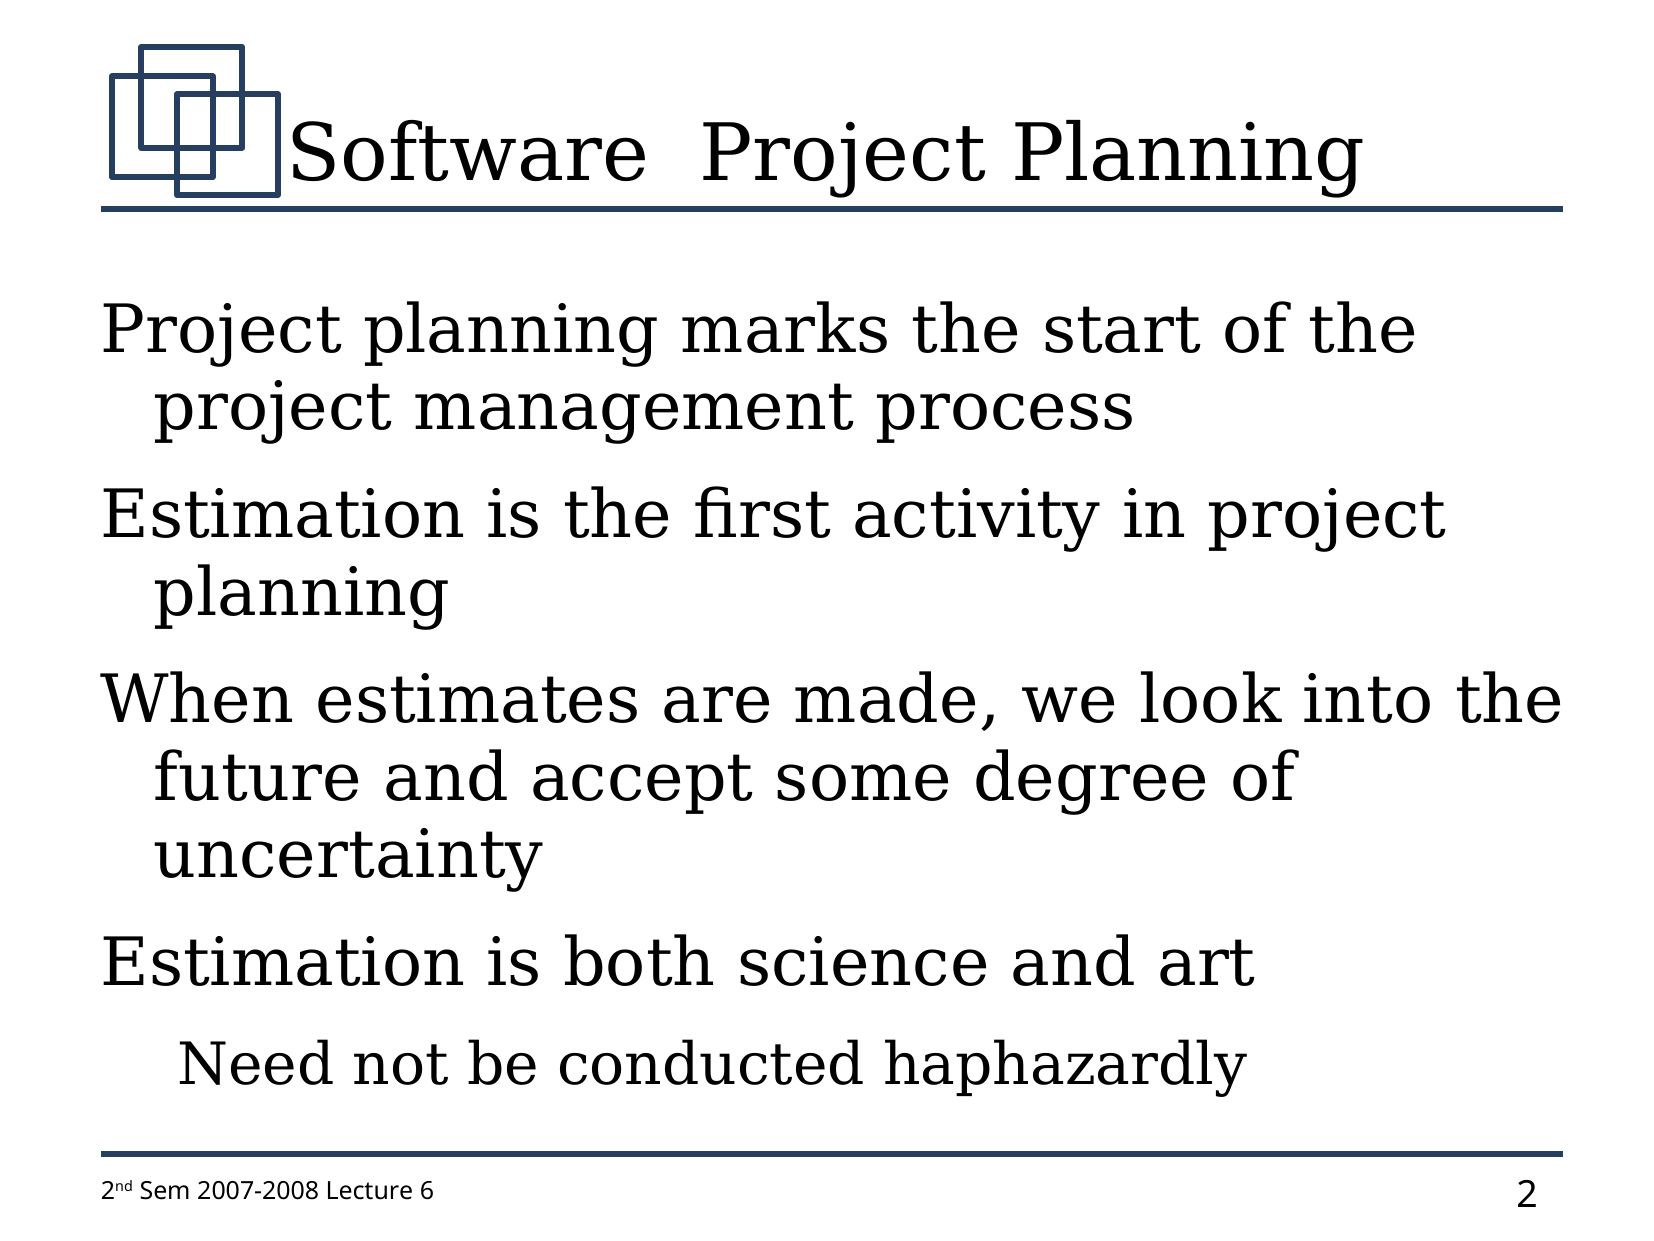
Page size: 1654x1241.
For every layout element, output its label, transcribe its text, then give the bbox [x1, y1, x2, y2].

list Project planning marks the start of the project management process Estimation is the first activity in project planning When estimates are made, we look into the future and accept some degree of uncertainty Estimation is both science and art Need not be conducted haphazardly [82, 290, 1571, 1109]
title Software Project Planning [82, 49, 1571, 257]
